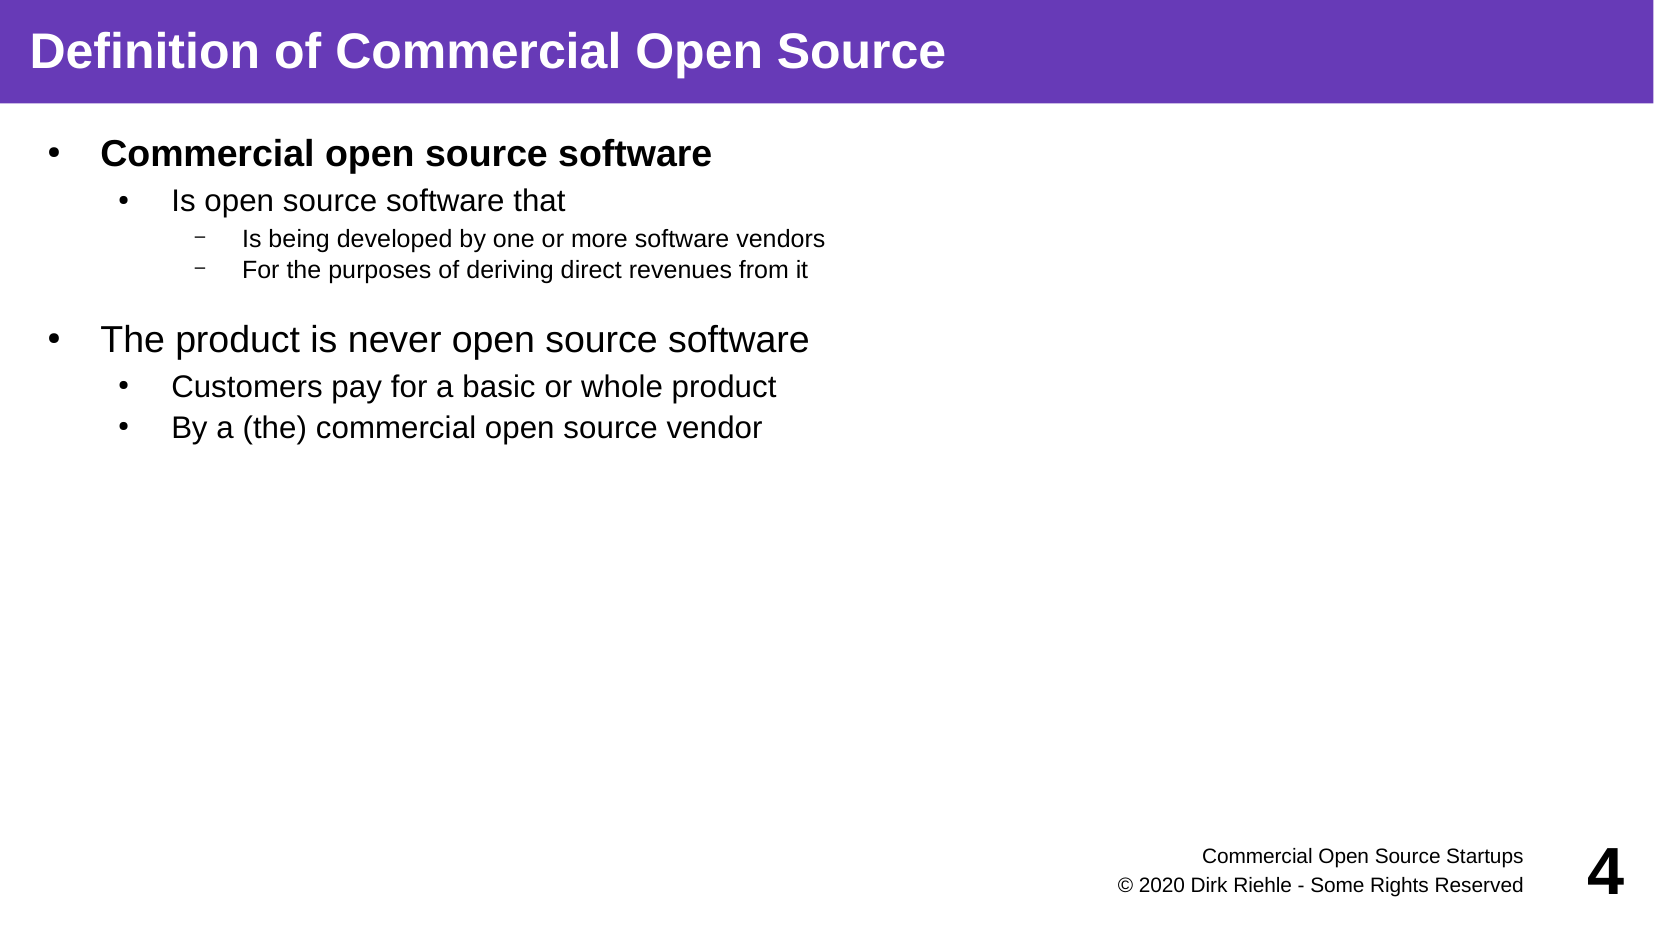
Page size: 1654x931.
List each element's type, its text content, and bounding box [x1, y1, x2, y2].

list Commercial open source software Is open source software that Is being developed by one or more software vendors For the purposes of deriving direct revenues from it The product is never open source software Customers pay for a basic or whole product By a (the) commercial open source vendor [29, 132, 1625, 813]
title Definition of Commercial Open Source [0, 0, 1654, 104]
